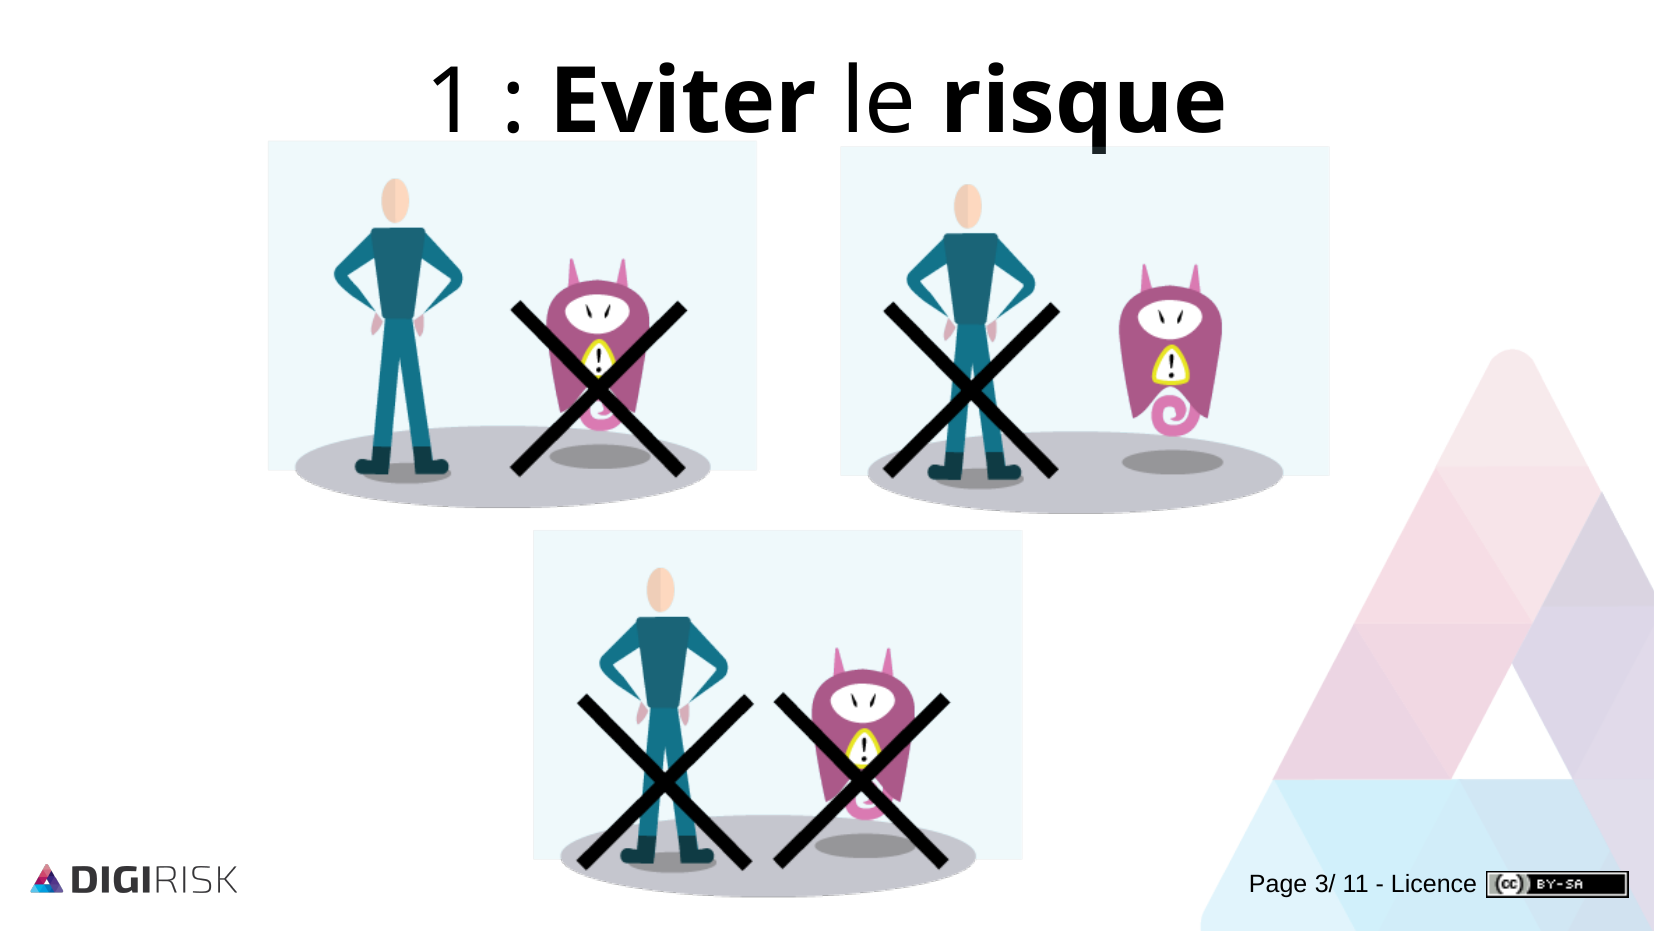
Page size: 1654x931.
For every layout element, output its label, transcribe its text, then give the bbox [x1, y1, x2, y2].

picture [29, 77, 1394, 907]
picture [1486, 871, 1629, 898]
title 1 : Eviter le risque [88, 5, 1565, 189]
